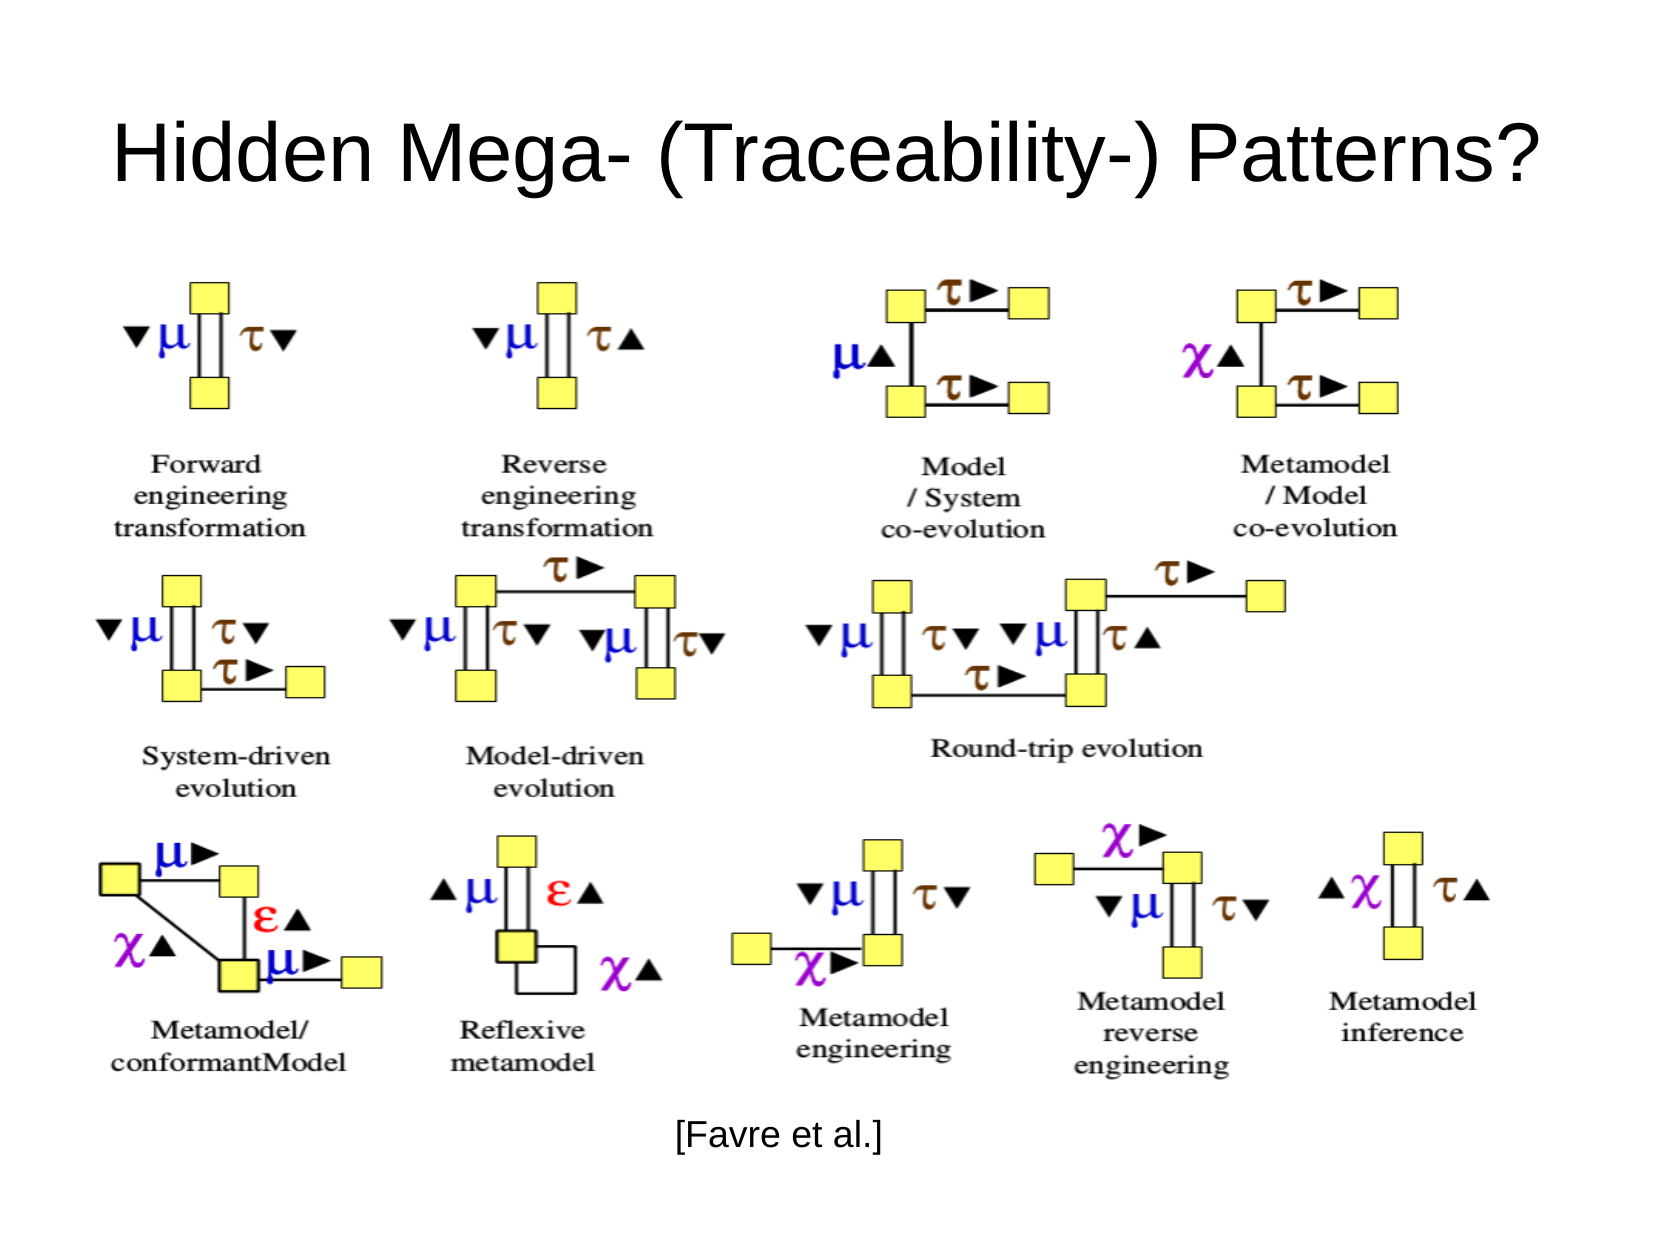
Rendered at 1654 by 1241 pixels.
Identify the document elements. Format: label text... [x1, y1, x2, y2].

picture [60, 256, 1561, 1106]
title Hidden Mega- (Traceability-) Patterns? [82, 49, 1571, 257]
text_box [Favre et al.] [660, 1105, 1066, 1163]
